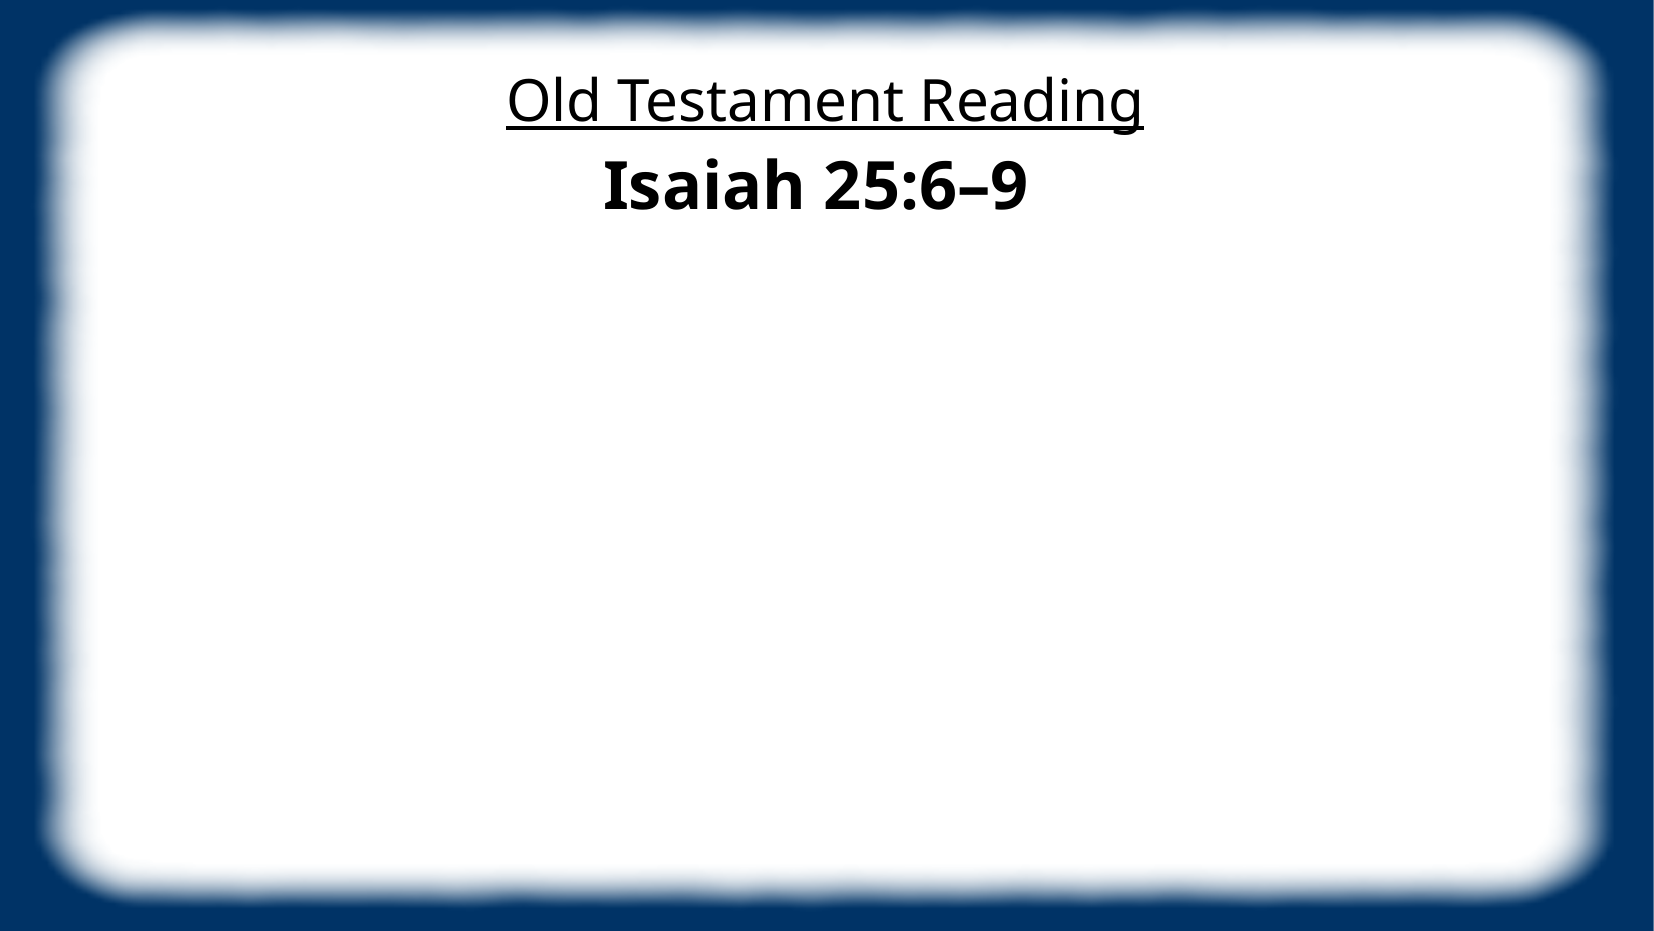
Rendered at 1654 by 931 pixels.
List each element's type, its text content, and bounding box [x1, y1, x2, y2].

picture [0, 0, 1654, 931]
text_box Old Testament Reading Isaiah 25:6–9 [90, 51, 1561, 233]
